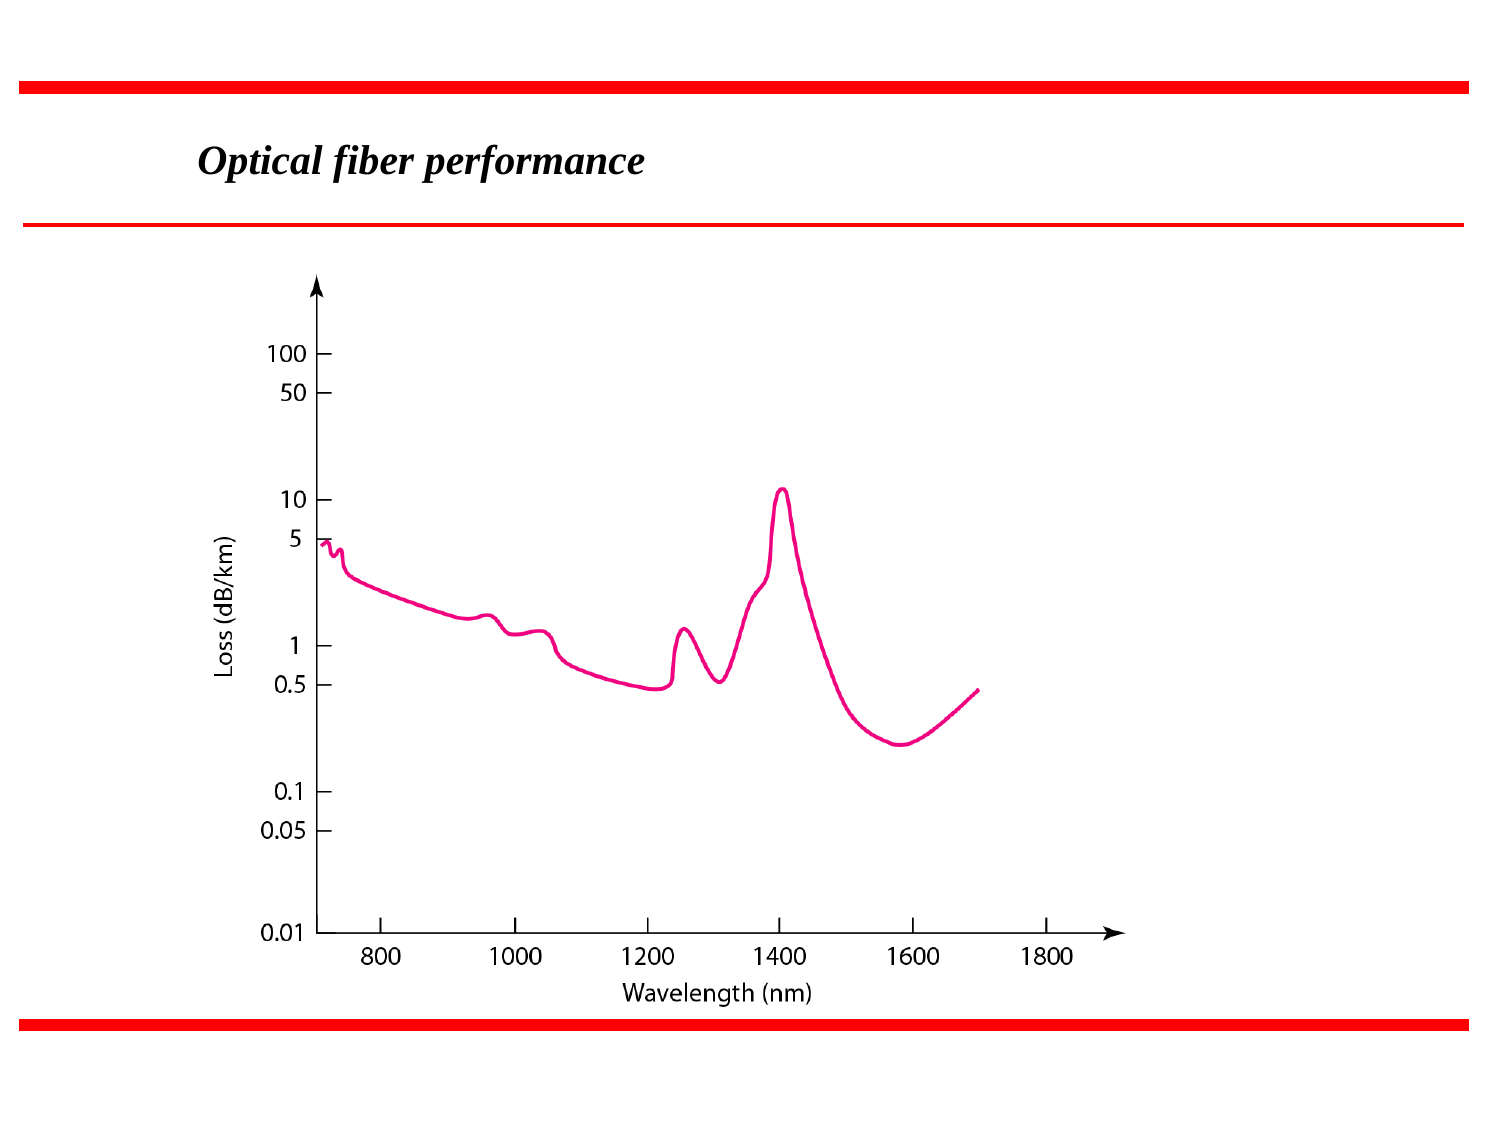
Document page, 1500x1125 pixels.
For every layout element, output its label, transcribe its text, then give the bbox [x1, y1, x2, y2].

picture [210, 274, 1126, 1008]
text_box Optical fiber performance [182, 125, 661, 191]
